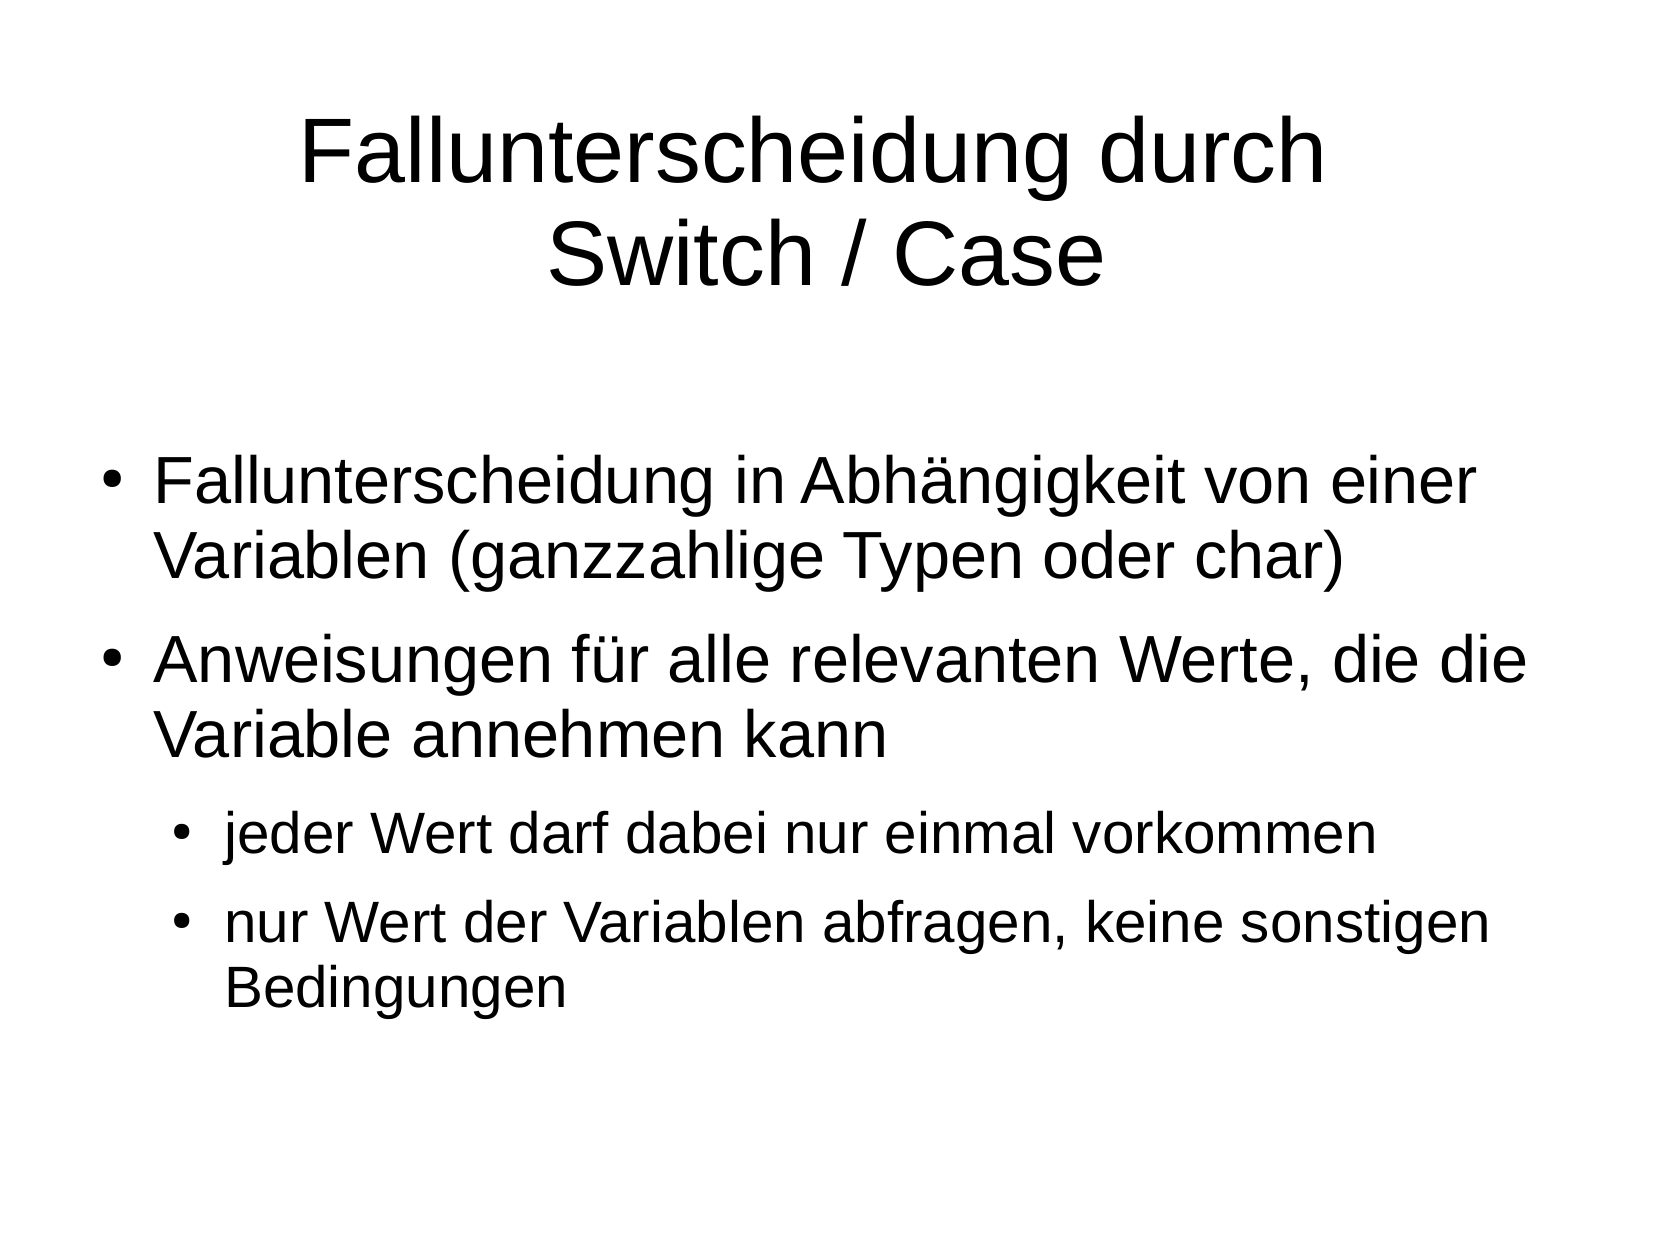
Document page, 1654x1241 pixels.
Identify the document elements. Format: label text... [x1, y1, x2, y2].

list Fallunterscheidung in Abhängigkeit von einer Variablen (ganzzahlige Typen oder char) Anweisungen für alle relevanten Werte, die die Variable annehmen kann jeder Wert darf dabei nur einmal vorkommen nur Wert der Variablen abfragen, keine sonstigen Bedingungen [82, 442, 1571, 1119]
title Fallunterscheidung durch Switch / Case [82, 99, 1571, 305]
